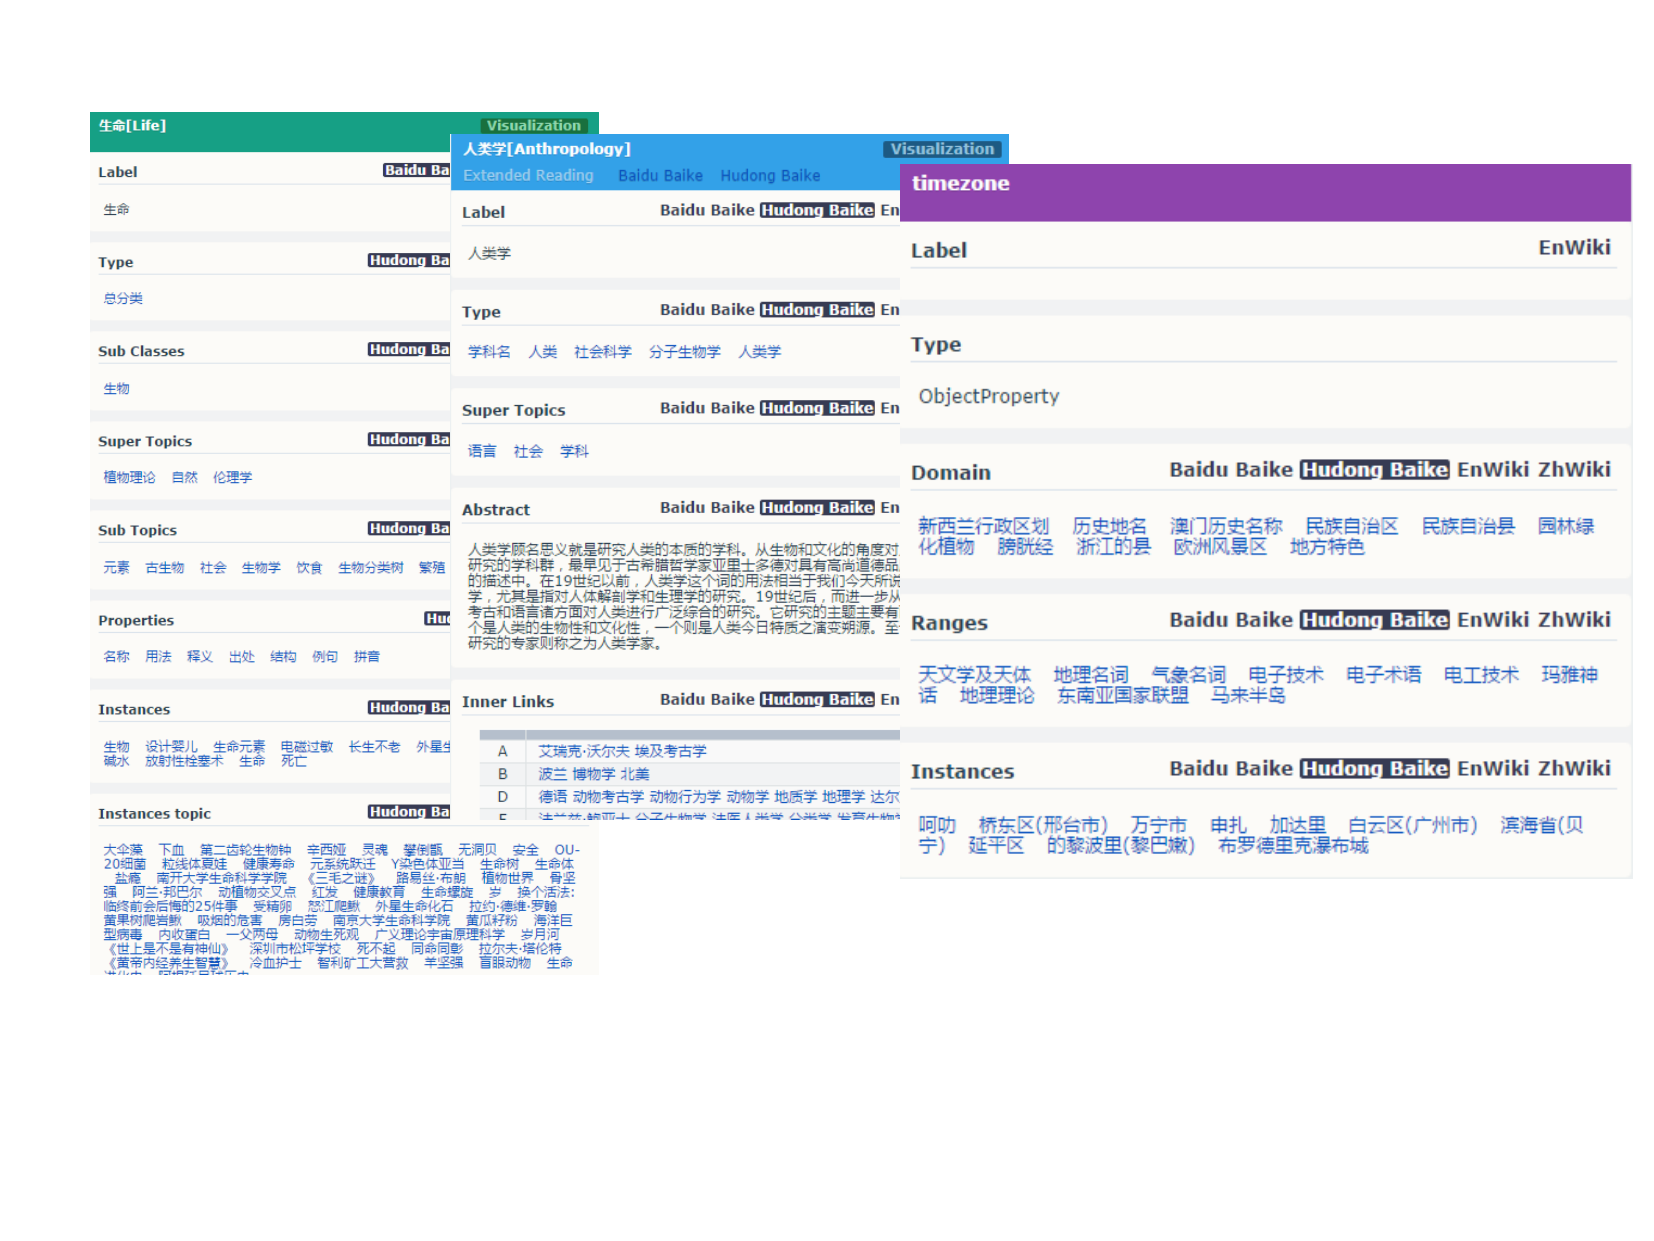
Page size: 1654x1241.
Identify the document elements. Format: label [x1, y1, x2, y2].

picture [90, 112, 1633, 976]
